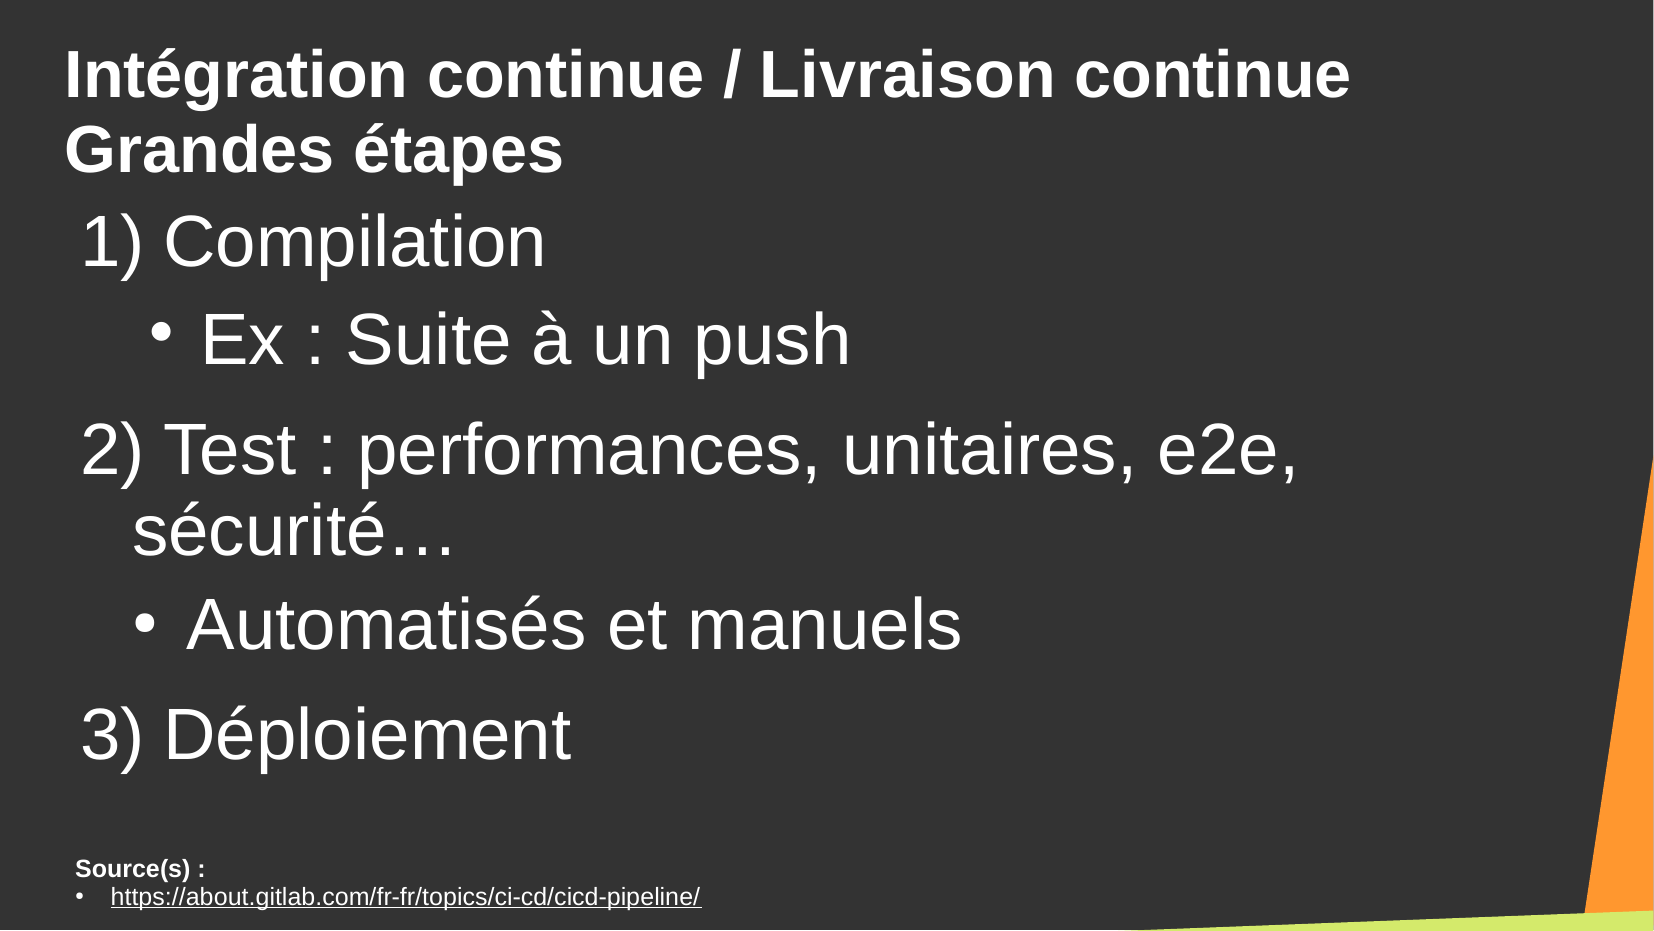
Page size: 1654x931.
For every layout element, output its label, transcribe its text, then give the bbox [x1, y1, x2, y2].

list Compilation Ex : Suite à un push Test : performances, unitaires, e2e, sécurité… Automatisés et manuels Déploiement [63, 200, 1542, 780]
text_box [1118, 451, 1654, 931]
title Intégration continue / Livraison continue Grandes étapes [64, 37, 1388, 187]
text_box Source(s) : https://about.gitlab.com/fr-fr/topics/ci-cd/cicd-pipeline/ [60, 826, 1524, 919]
